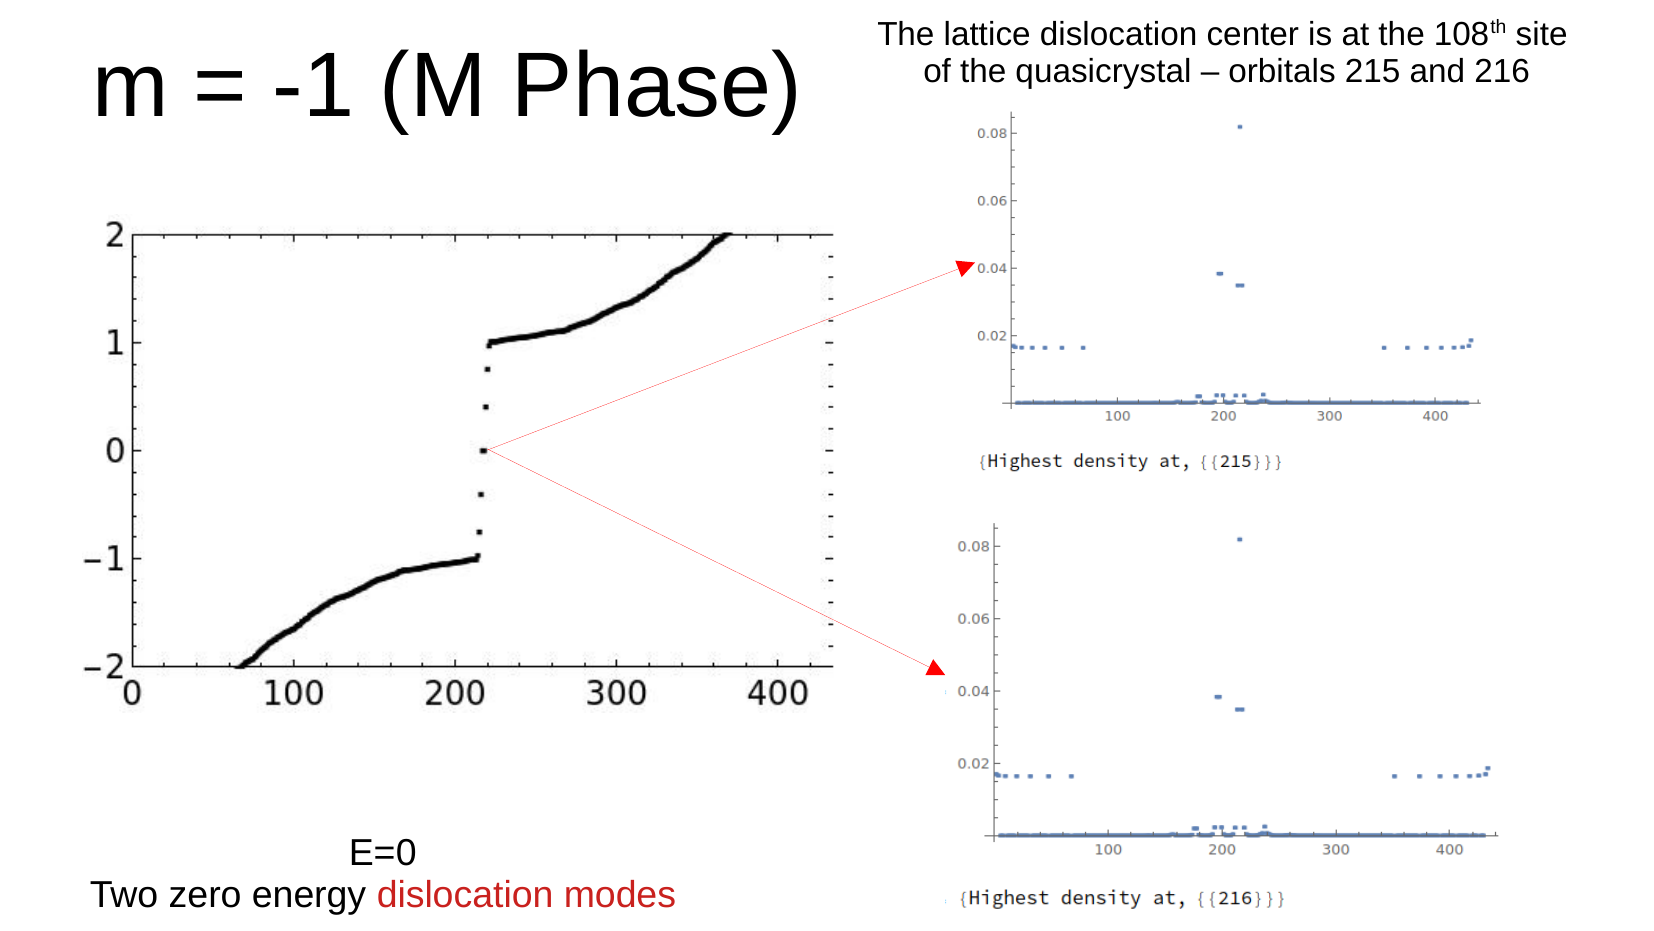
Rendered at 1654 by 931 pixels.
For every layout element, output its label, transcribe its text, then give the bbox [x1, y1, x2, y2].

picture [945, 513, 1556, 919]
picture [491, 317, 835, 620]
text_box E=0 Two zero energy dislocation modes [75, 823, 691, 923]
title m = -1 (M Phase) [17, 7, 878, 163]
picture [82, 214, 835, 713]
text_box The lattice dislocation center is at the 108th site of the quasicrystal – orbitals 215 and 216 [862, 7, 1592, 97]
picture [977, 99, 1505, 486]
